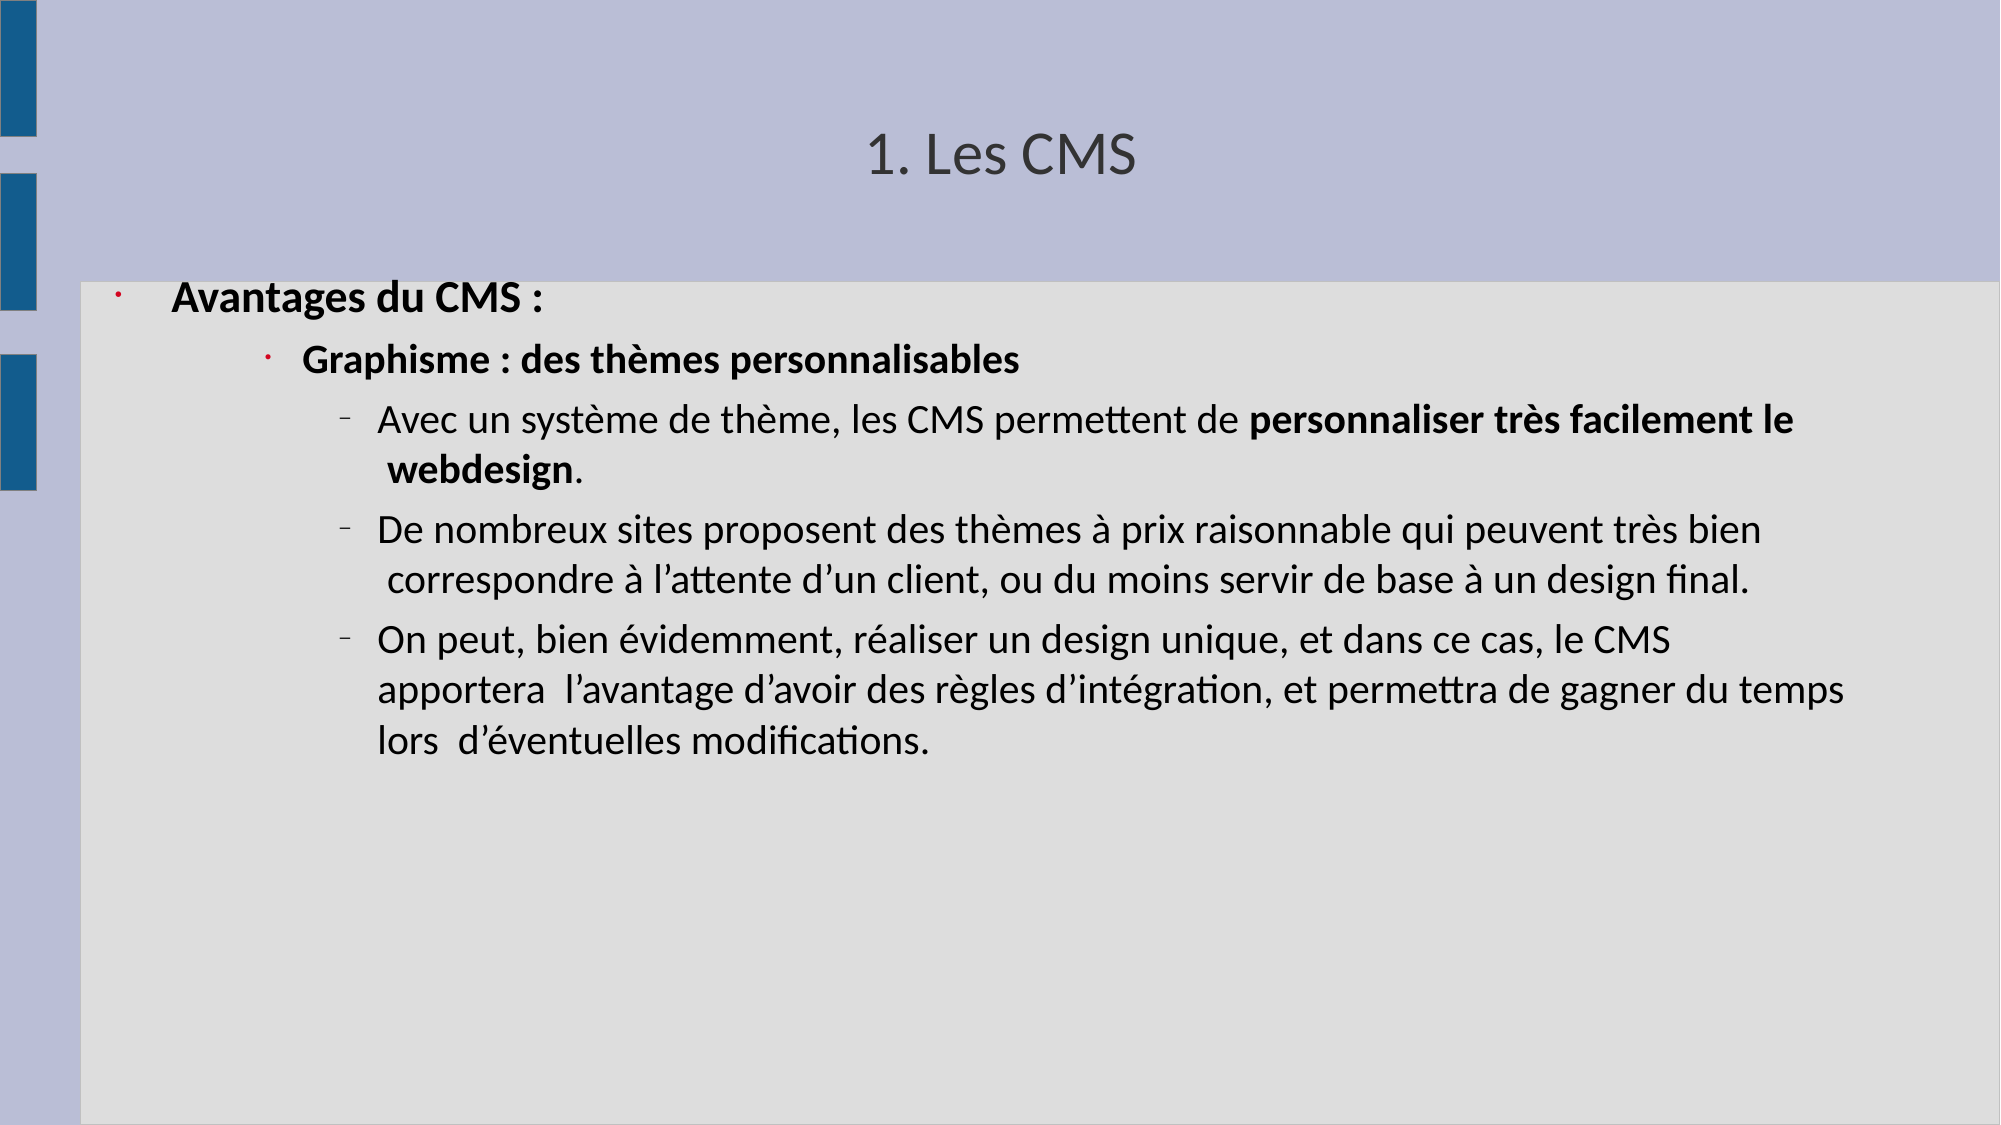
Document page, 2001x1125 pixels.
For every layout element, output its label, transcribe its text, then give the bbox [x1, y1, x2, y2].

text_box Avantages du CMS : Graphisme : des thèmes personnalisables Avec un système de thème, les CMS permettent de personnaliser très facilement le webdesign. De nombreux sites proposent des thèmes à prix raisonnable qui peuvent très bien correspondre à l’attente d’un client, ou du moins servir de base à un design final. On peut, bien évidemment, réaliser un design unique, et dans ce cas, le CMS apportera l’avantage d’avoir des règles d’intégration, et permettra de gagner du temps lors d’éventuelles modifications. [112, 254, 1851, 763]
title 1. Les CMS [859, 109, 1141, 254]
